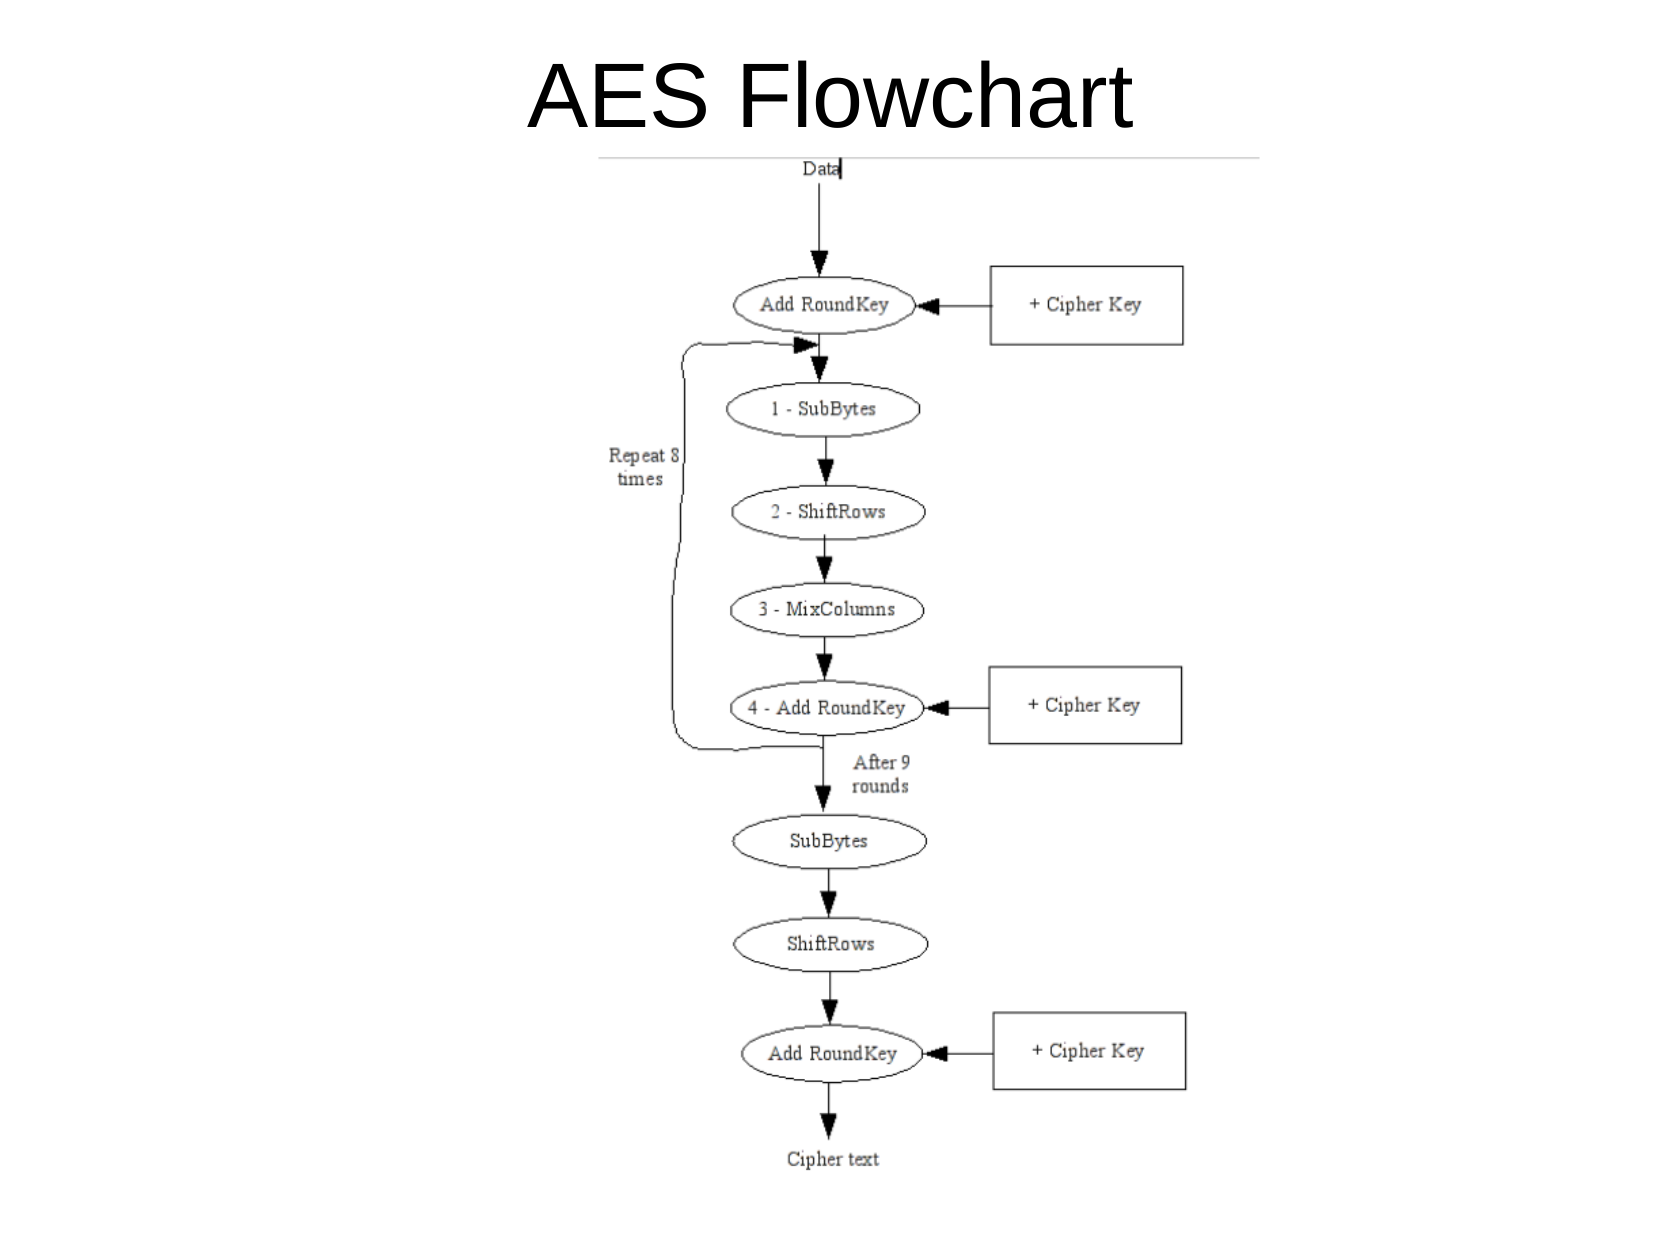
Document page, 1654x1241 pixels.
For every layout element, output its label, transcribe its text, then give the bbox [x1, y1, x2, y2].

title AES Flowchart [86, 0, 1576, 193]
picture [562, 137, 1276, 1201]
